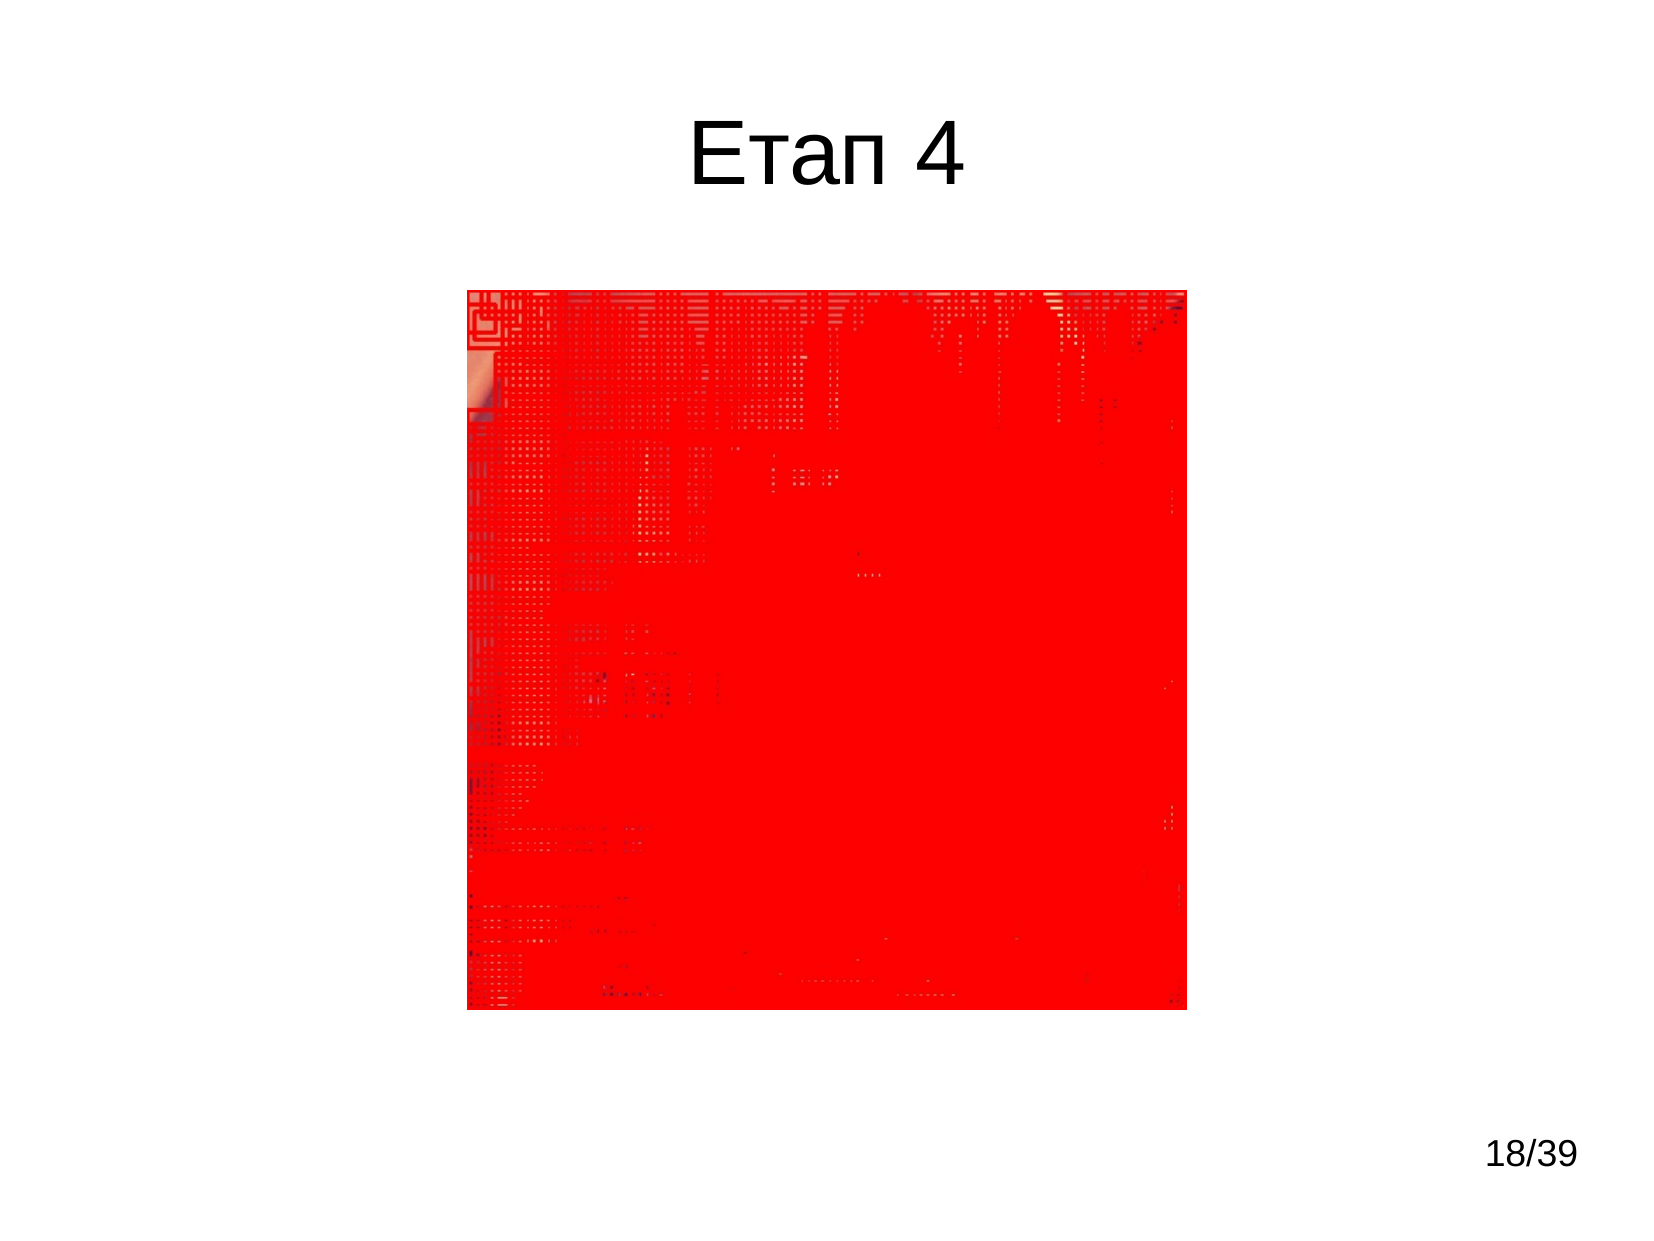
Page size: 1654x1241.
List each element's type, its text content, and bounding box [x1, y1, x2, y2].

title Етап 4 [82, 49, 1571, 257]
text_box 18/39 [1470, 1125, 1606, 1182]
picture [467, 290, 1187, 1010]
